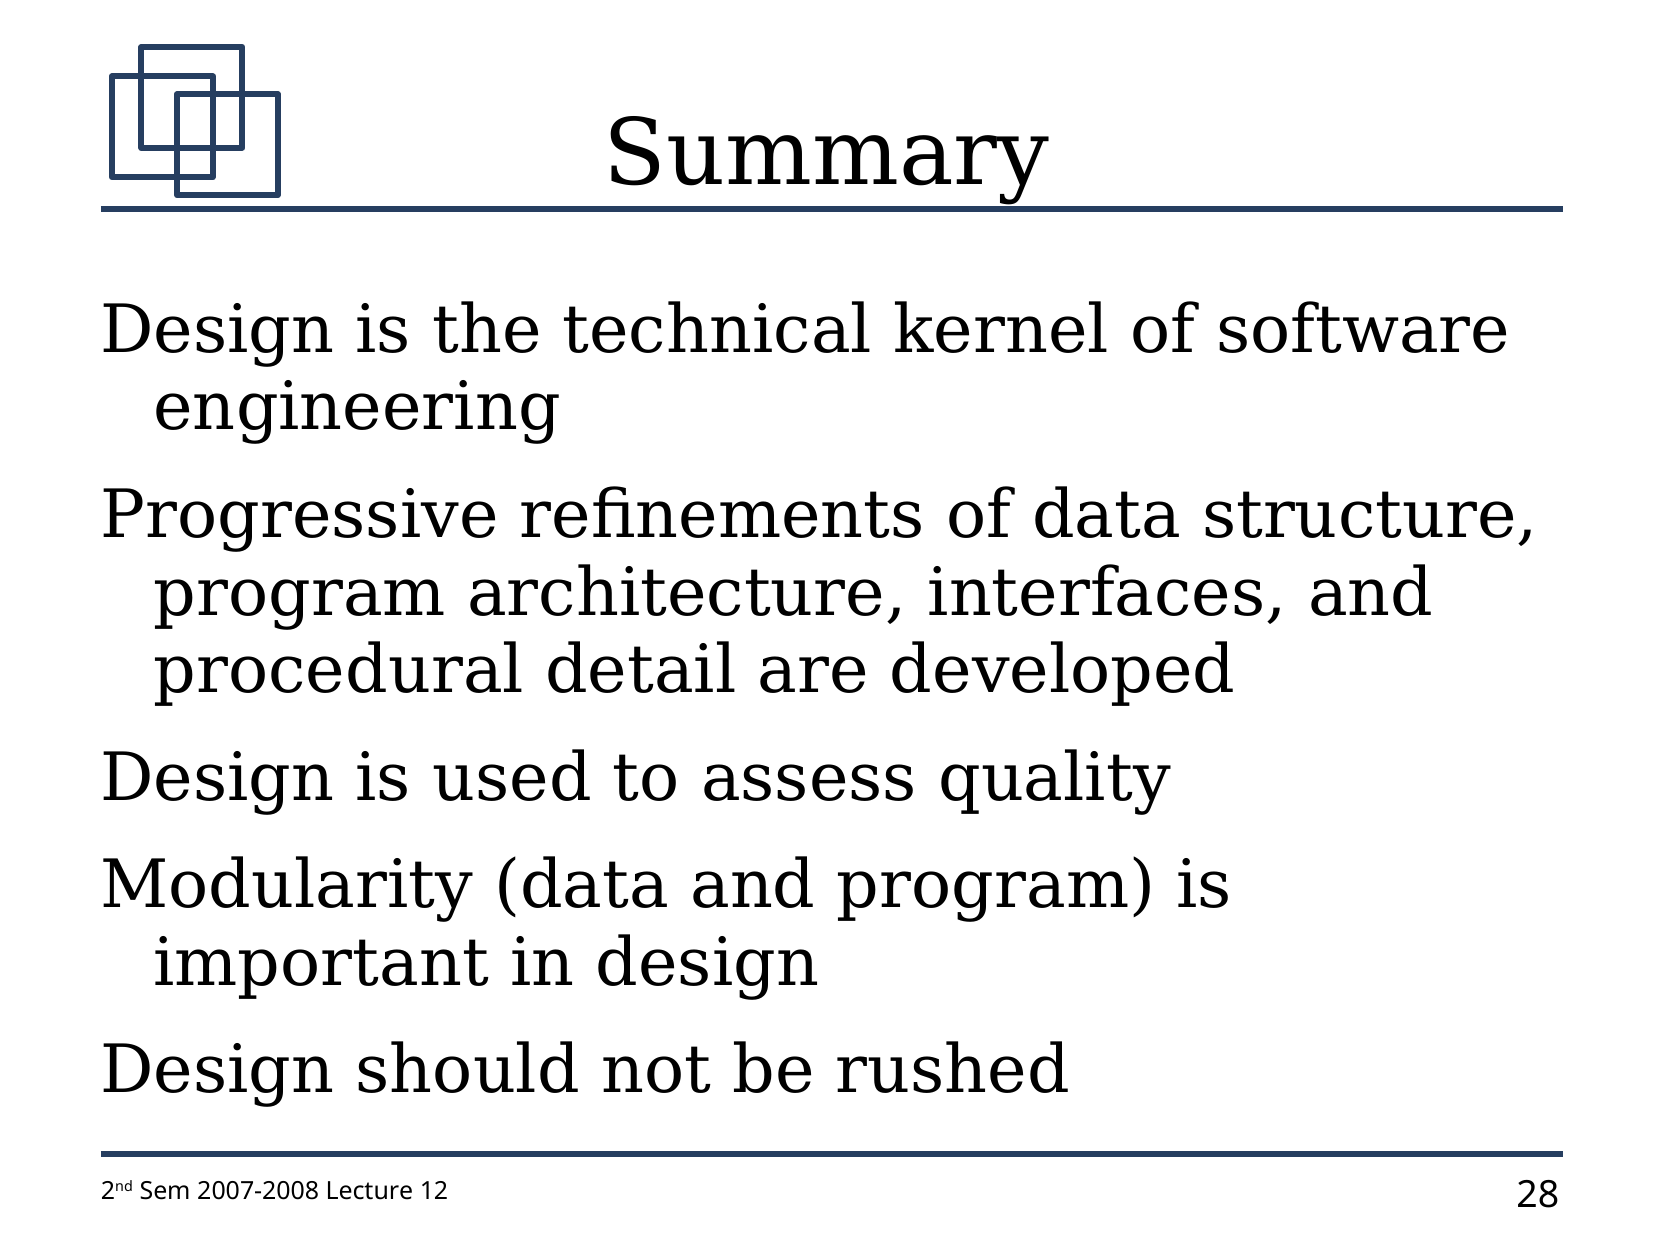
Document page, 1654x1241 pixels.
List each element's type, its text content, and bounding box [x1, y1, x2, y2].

title Summary [82, 49, 1571, 257]
list Design is the technical kernel of software engineering Progressive refinements of data structure, program architecture, interfaces, and procedural detail are developed Design is used to assess quality Modularity (data and program) is important in design Design should not be rushed [82, 290, 1571, 1109]
